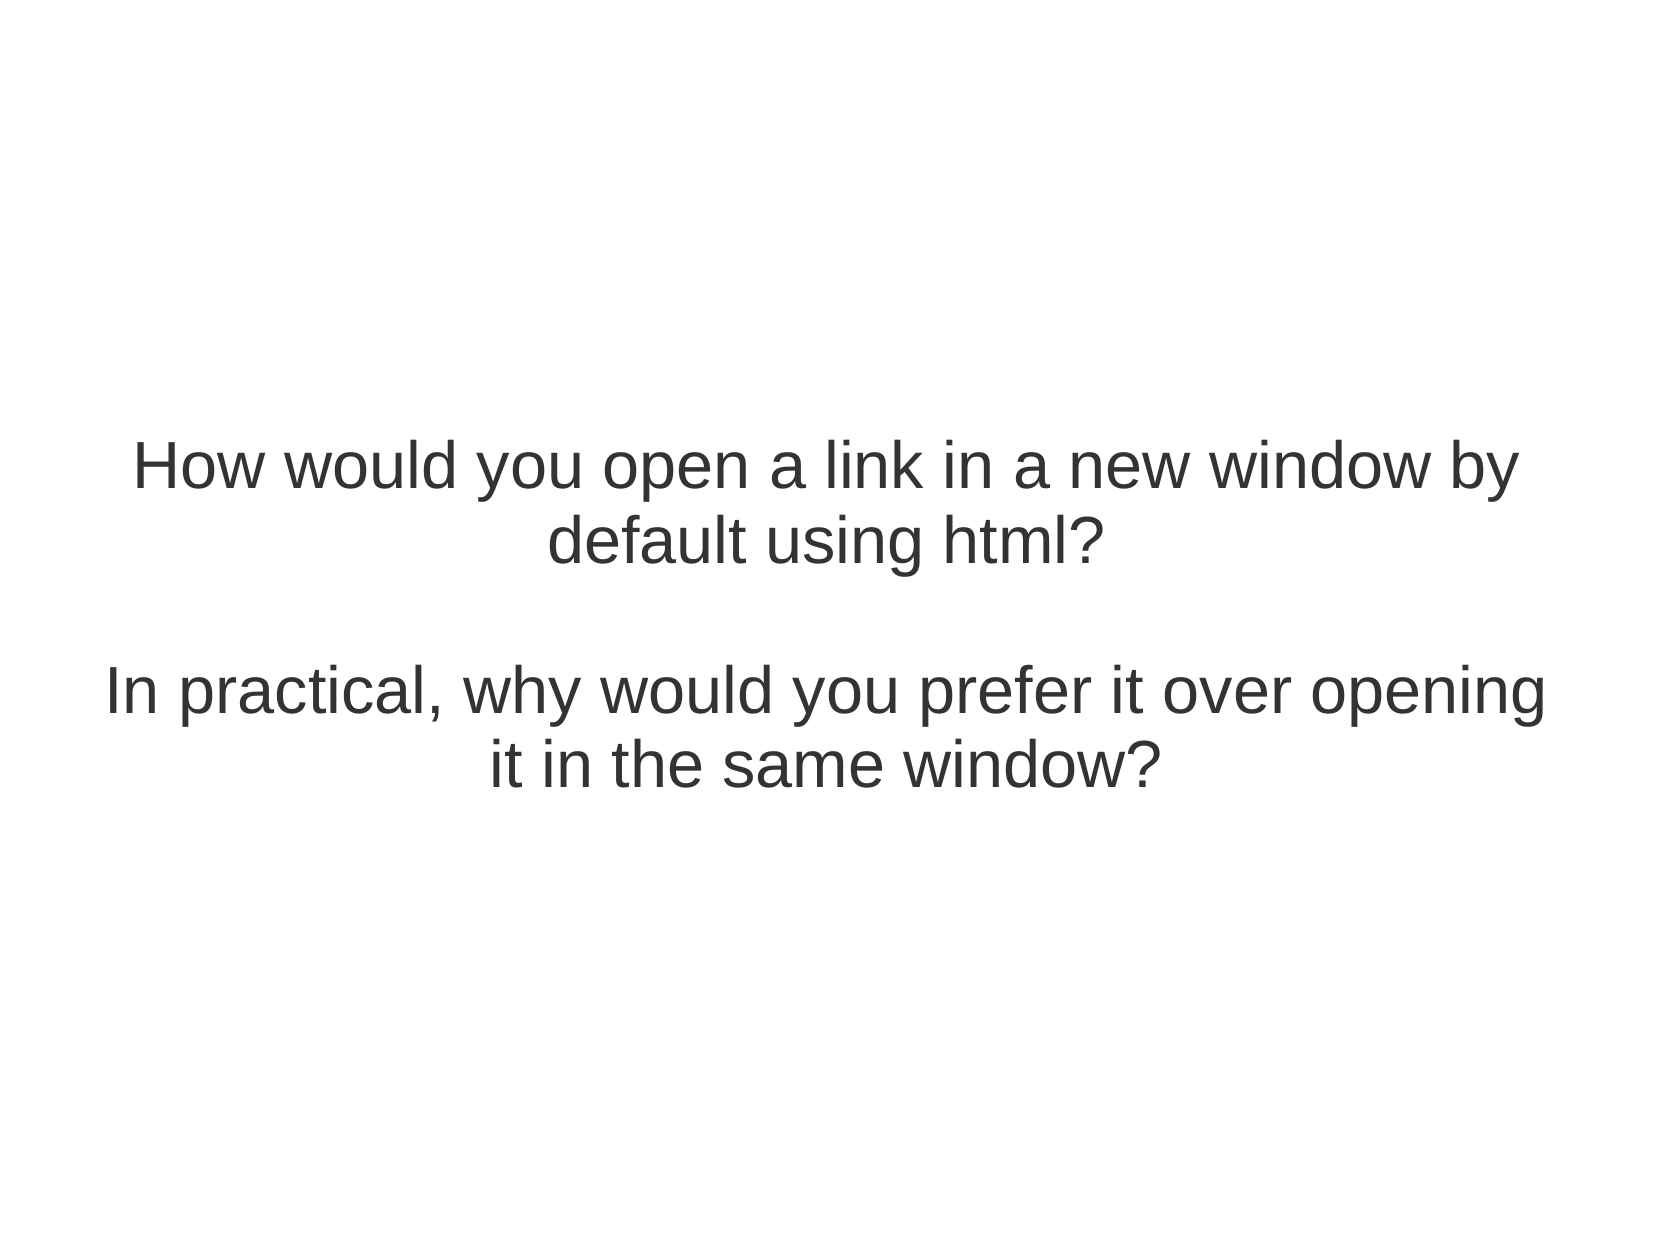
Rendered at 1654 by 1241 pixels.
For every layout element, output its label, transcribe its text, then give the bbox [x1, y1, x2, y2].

subtitle How would you open a link in a new window by default using html? In practical, why would you prefer it over opening it in the same window? [82, 49, 1571, 1182]
